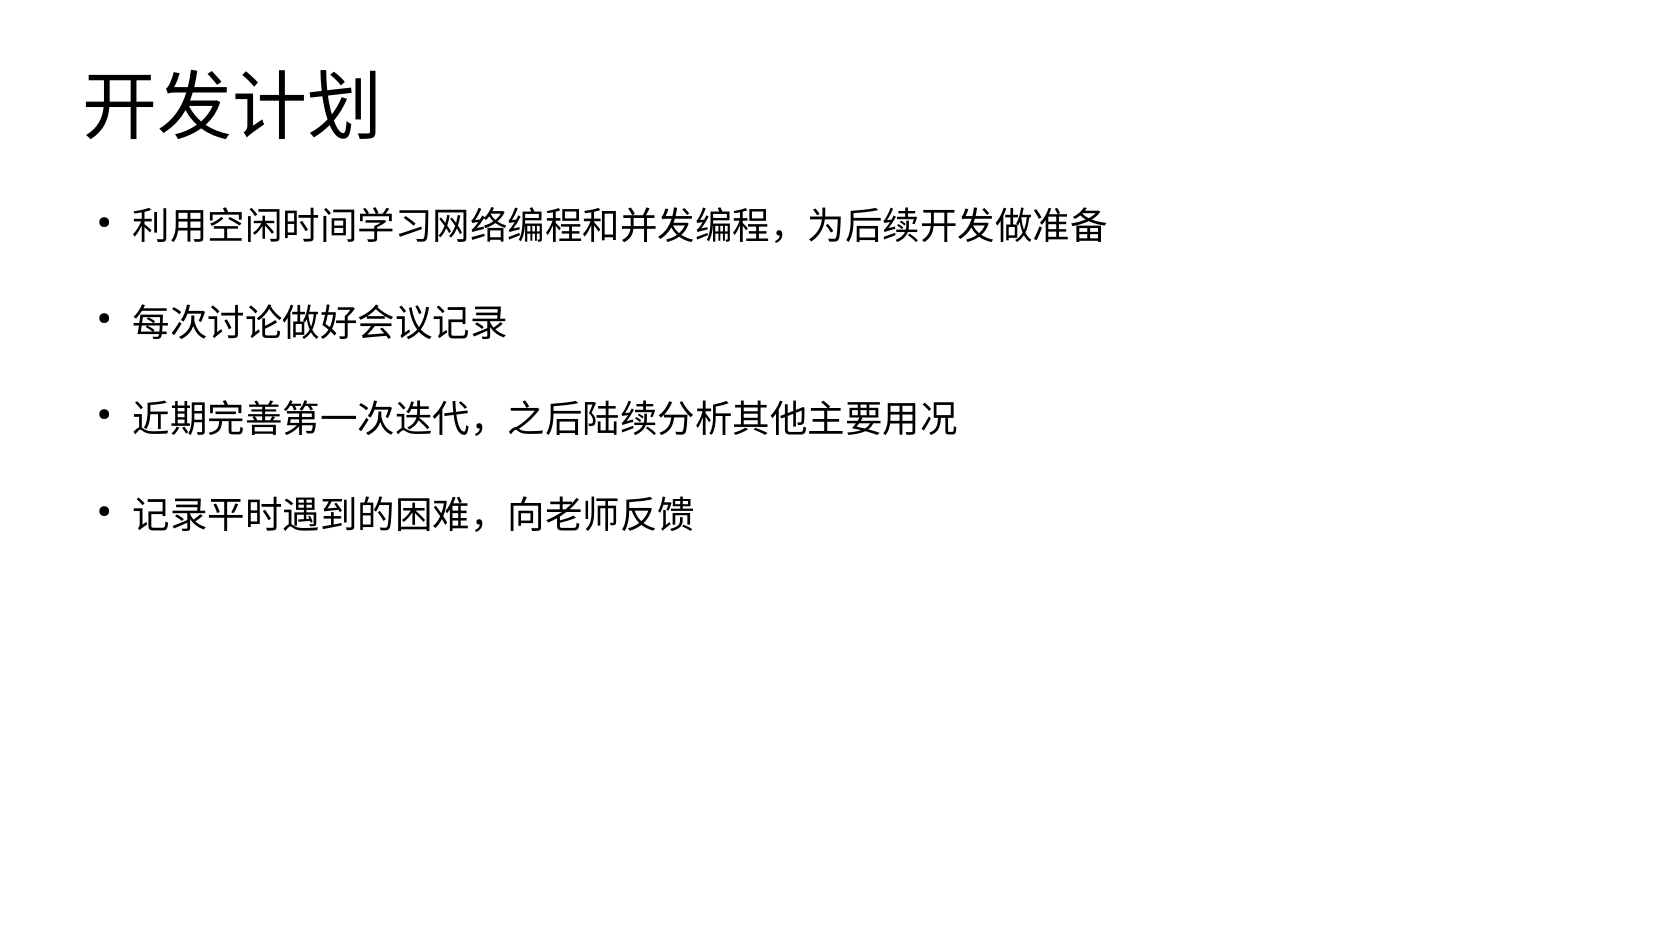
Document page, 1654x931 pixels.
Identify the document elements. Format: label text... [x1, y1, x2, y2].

text_box 利用空闲时间学习网络编程和并发编程，为后续开发做准备 每次讨论做好会议记录 近期完善第一次迭代，之后陆续分析其他主要用况 记录平时遇到的困难，向老师反馈 [82, 188, 1441, 485]
title 开发计划 [82, 37, 697, 166]
